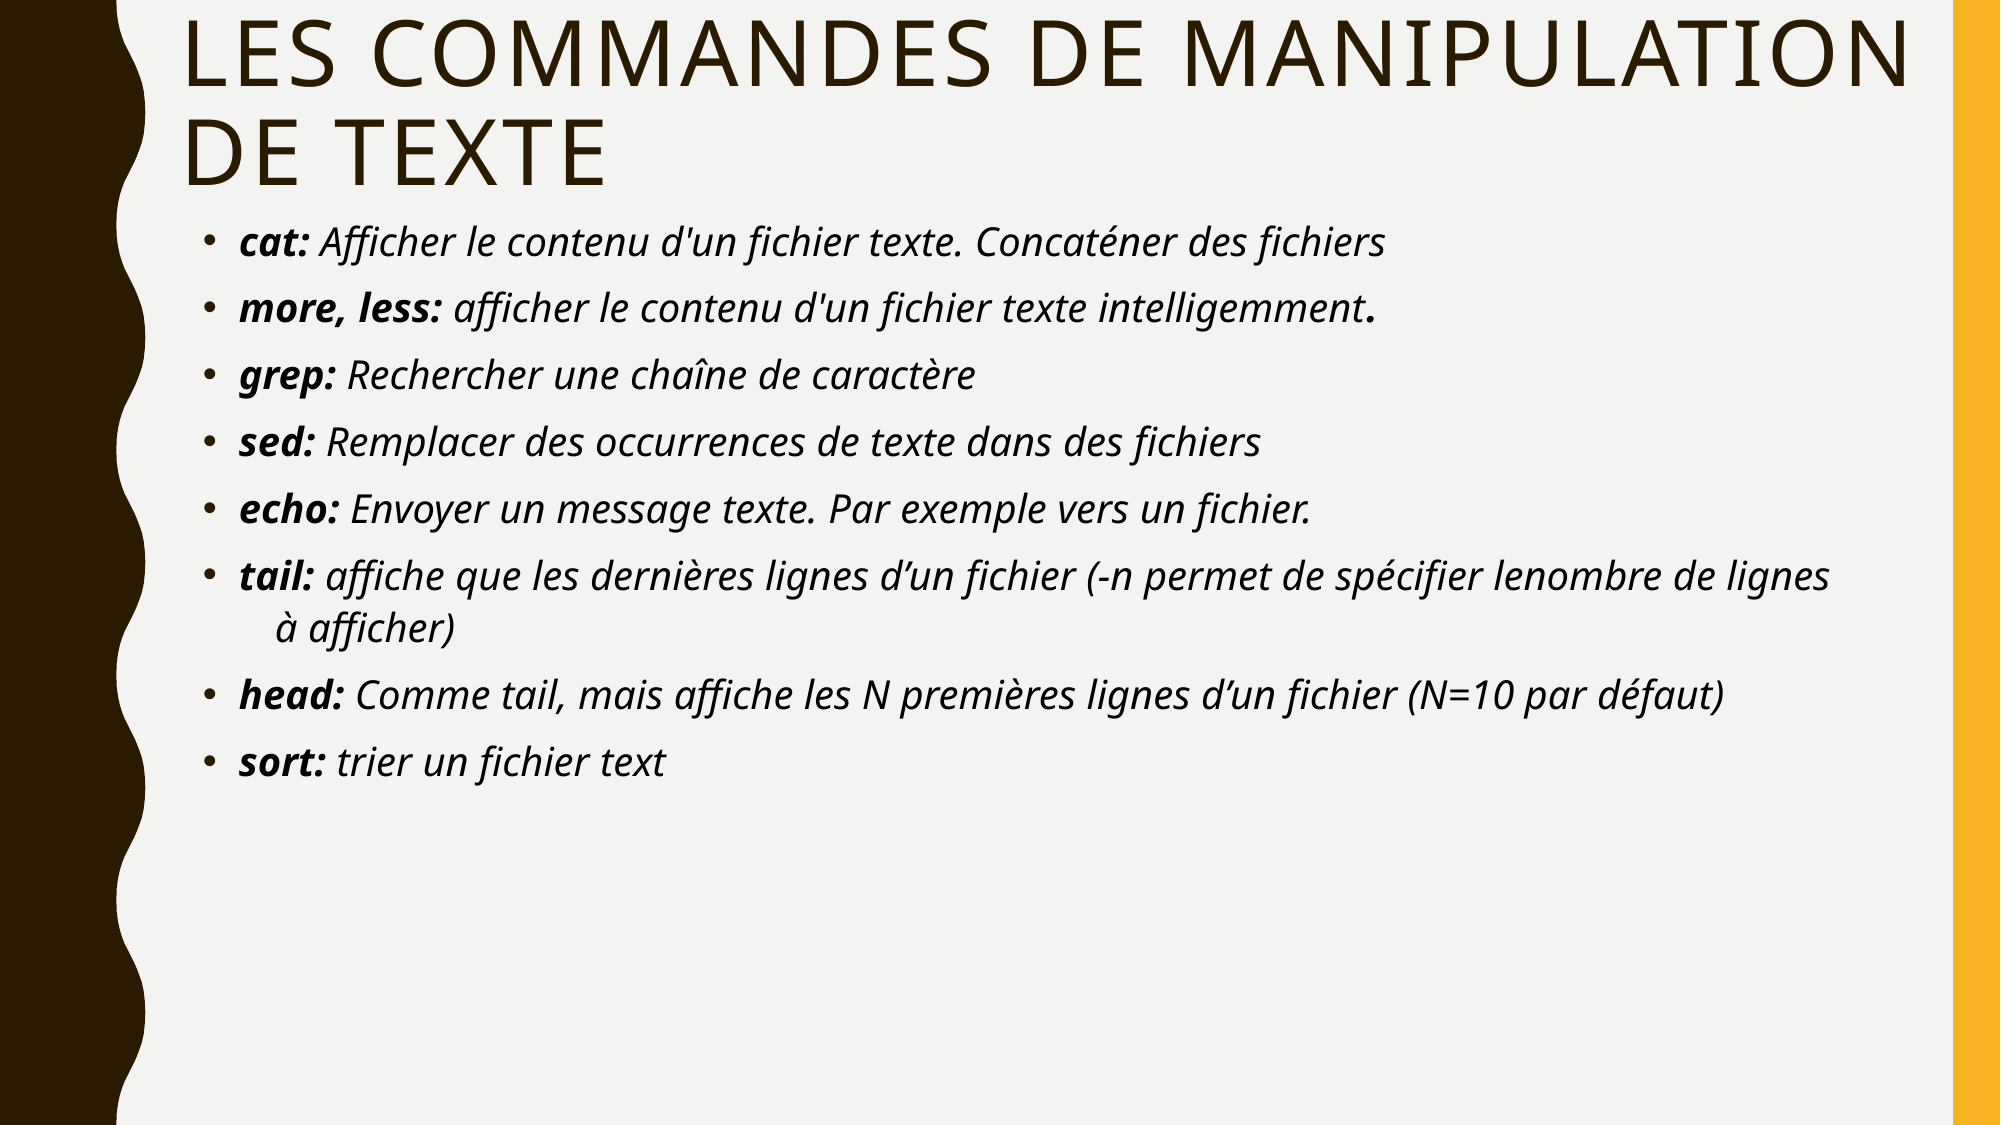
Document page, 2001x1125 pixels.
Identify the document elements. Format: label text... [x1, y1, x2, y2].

list cat: Afficher le contenu d'un fichier texte. Concaténer des fichiers more, less: afficher le contenu d'un fichier texte intelligemment. grep: Rechercher une chaîne de caractère sed: Remplacer des occurrences de texte dans des fichiers echo: Envoyer un message texte. Par exemple vers un fichier. tail: affiche que les dernières lignes d’un fichier (-n permet de spécifier lenombre de lignes à afficher) head: Comme tail, mais affiche les N premières lignes d’un fichier (N=10 par défaut) sort: trier un fichier text [187, 203, 1858, 794]
title LES COMMANDES DE MANIPULATION DE TEXTE [165, 0, 1951, 147]
